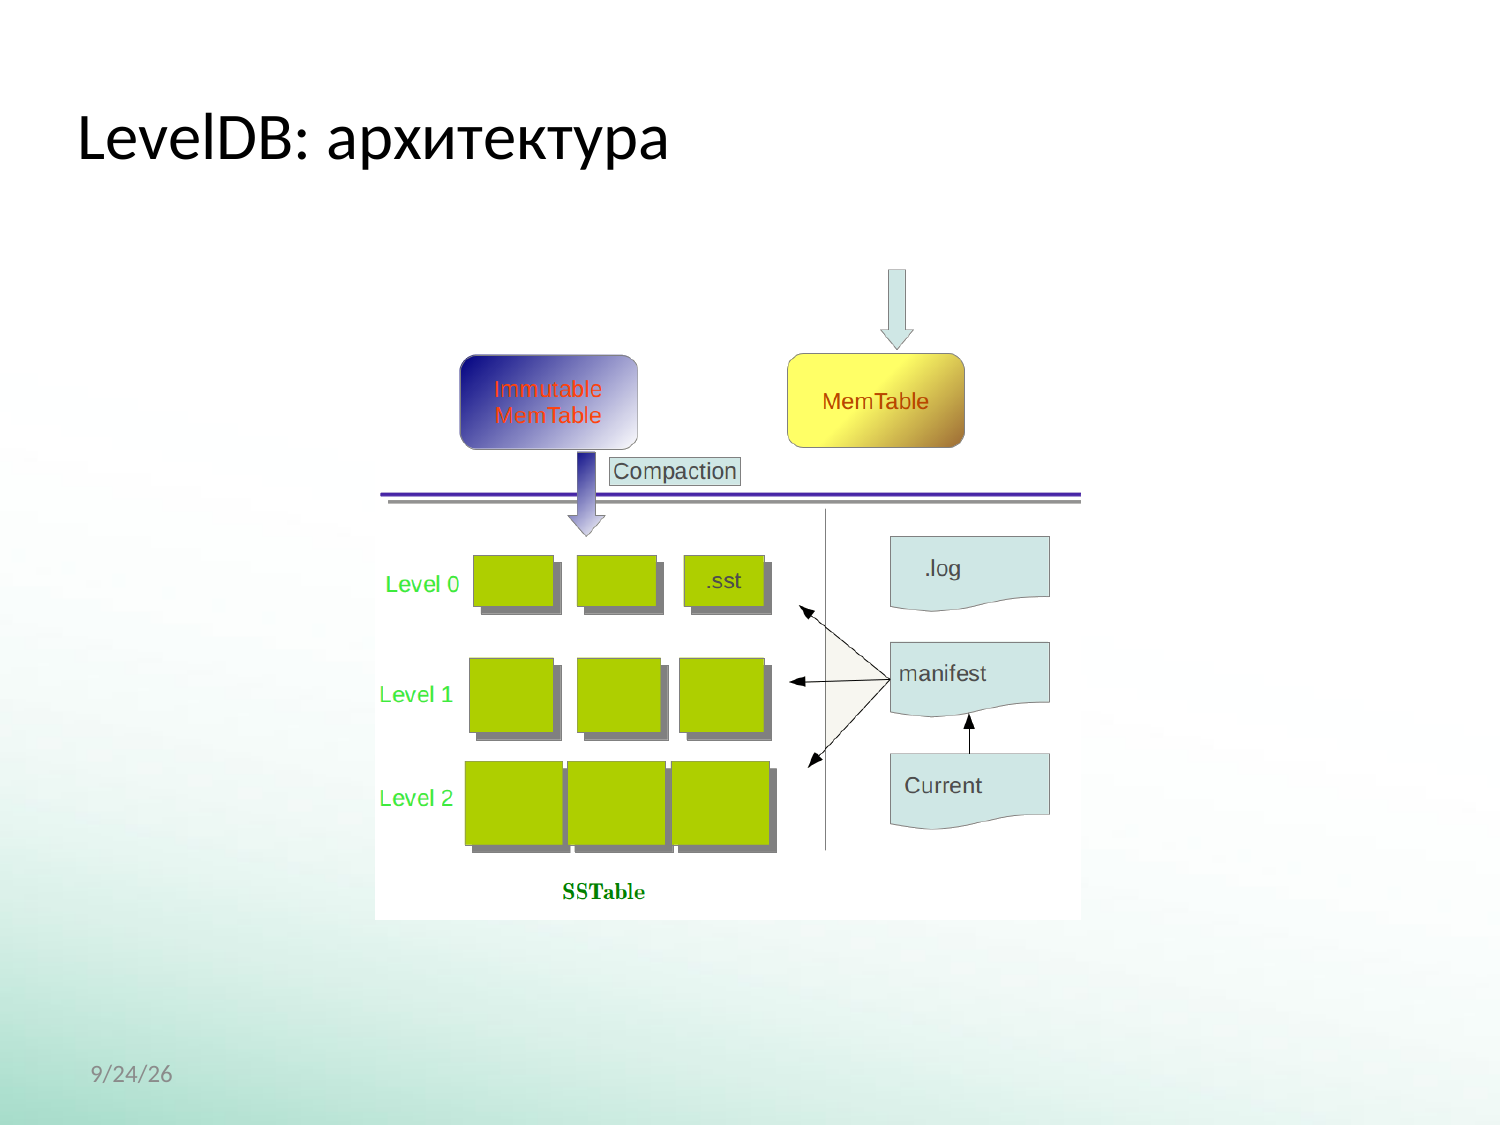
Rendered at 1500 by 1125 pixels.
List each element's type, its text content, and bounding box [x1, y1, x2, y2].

picture [0, 0, 1500, 1125]
title LevelDB: архитектура [77, 72, 1428, 214]
